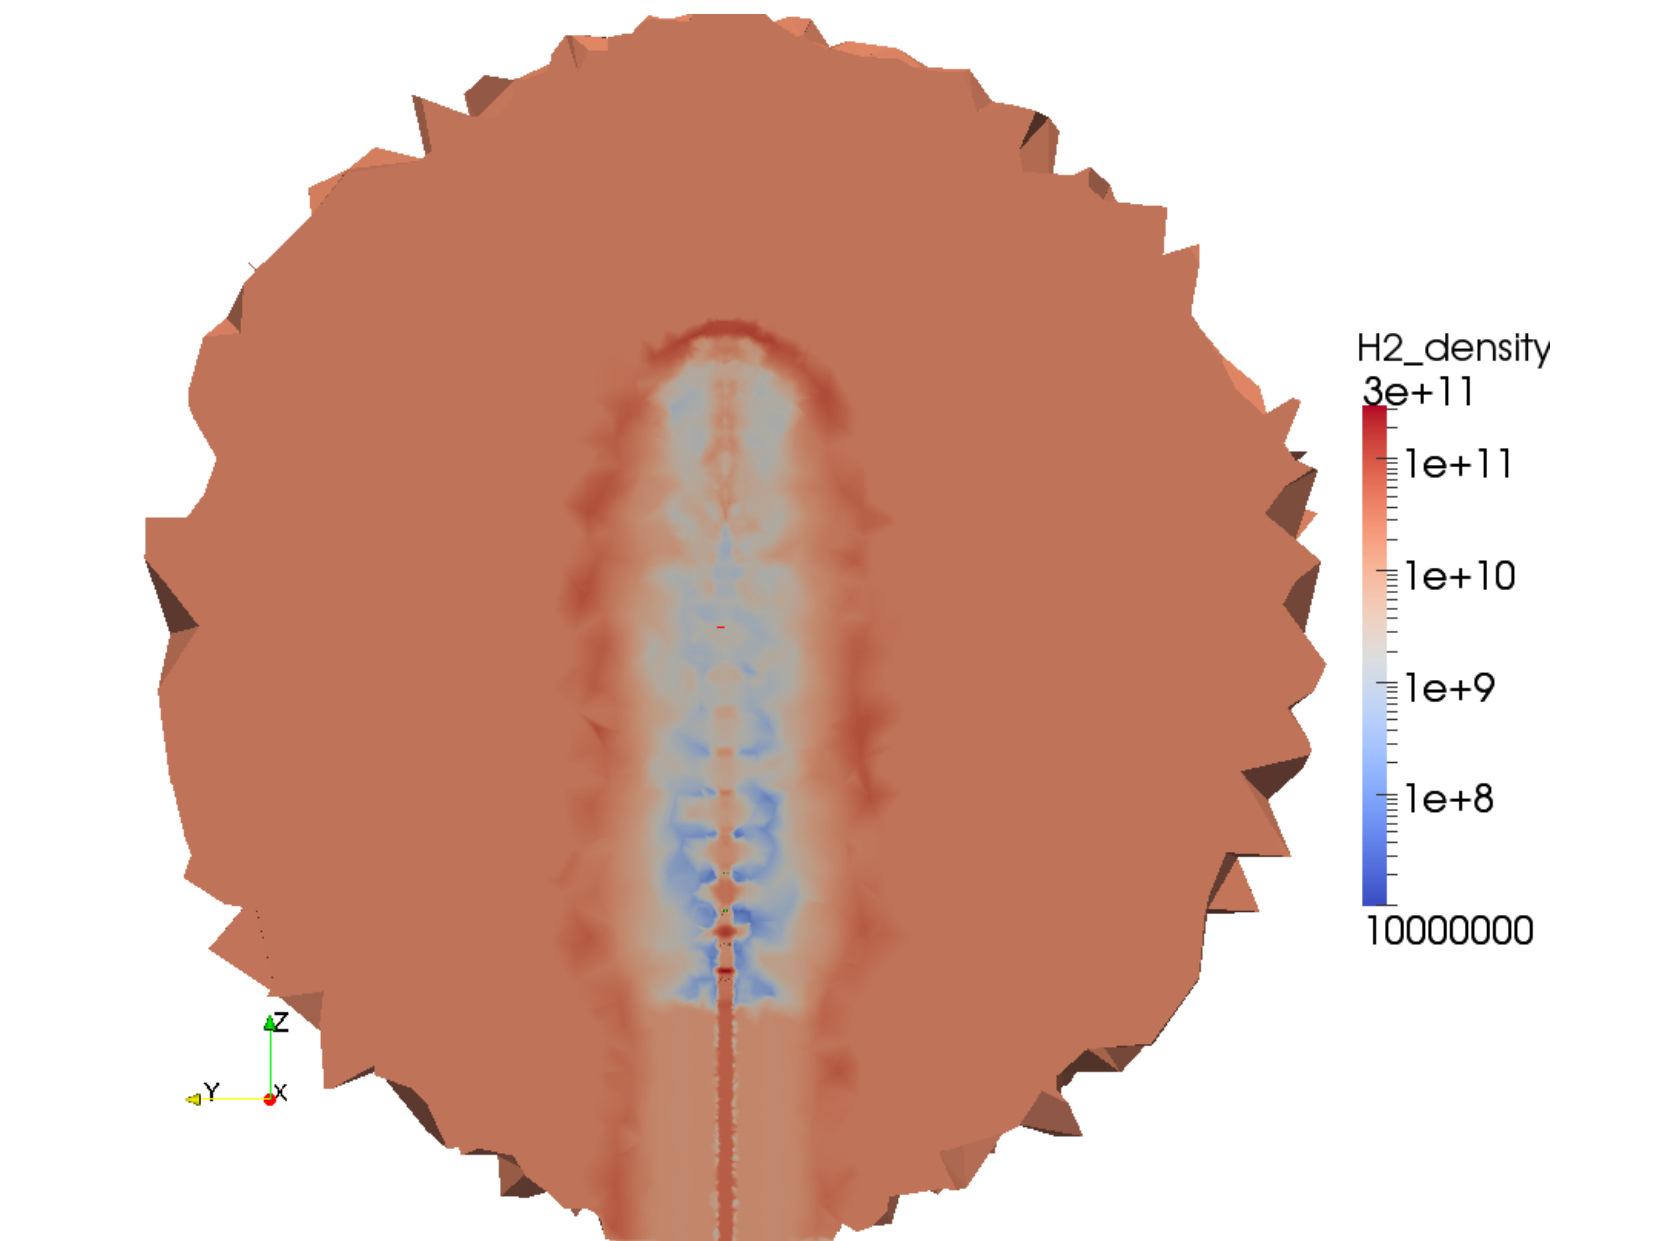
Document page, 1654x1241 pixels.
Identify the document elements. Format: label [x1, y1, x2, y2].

picture [115, 14, 1550, 1241]
